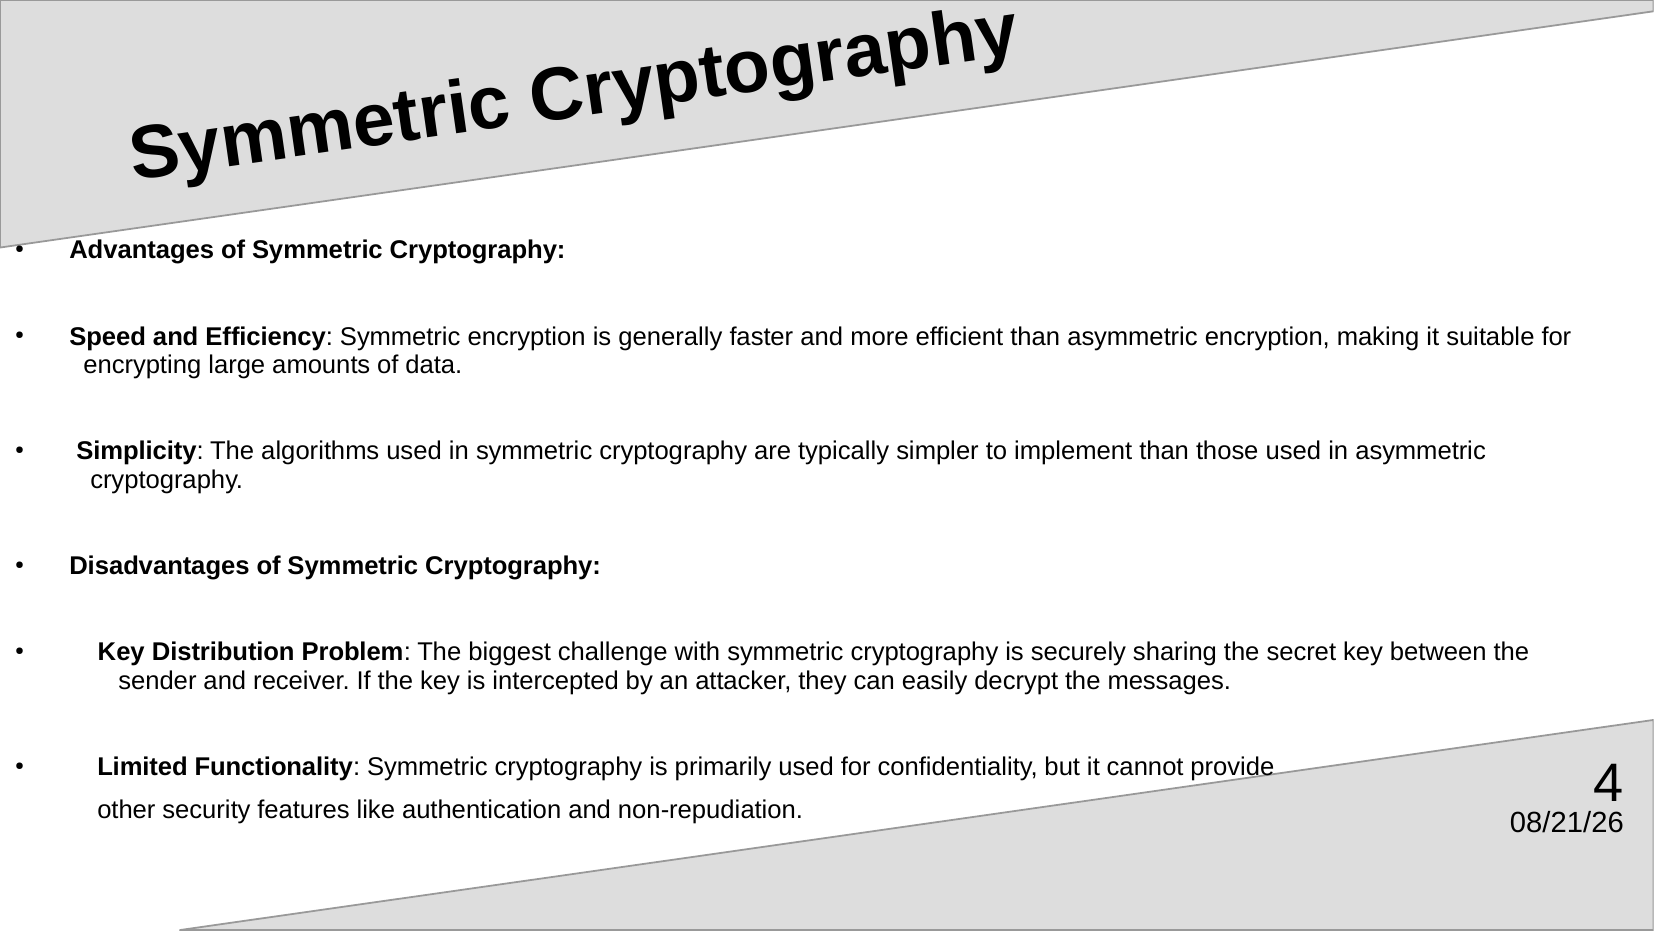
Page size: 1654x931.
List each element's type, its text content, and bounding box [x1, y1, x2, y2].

list Advantages of Symmetric Cryptography: Speed and Efficiency: Symmetric encryption is generally faster and more efficient than asymmetric encryption, making it suitable for encrypting large amounts of data. Simplicity: The algorithms used in symmetric cryptography are typically simpler to implement than those used in asymmetric cryptography. Disadvantages of Symmetric Cryptography: Key Distribution Problem: The biggest challenge with symmetric cryptography is securely sharing the secret key between the sender and receiver. If the key is intercepted by an attacker, they can easily decrypt the messages. Limited Functionality: Symmetric cryptography is primarily used for confidentiality, but it cannot provide other security features like authentication and non-repudiation. [11, 235, 1587, 826]
title Symmetric Cryptography [0, 0, 1463, 252]
